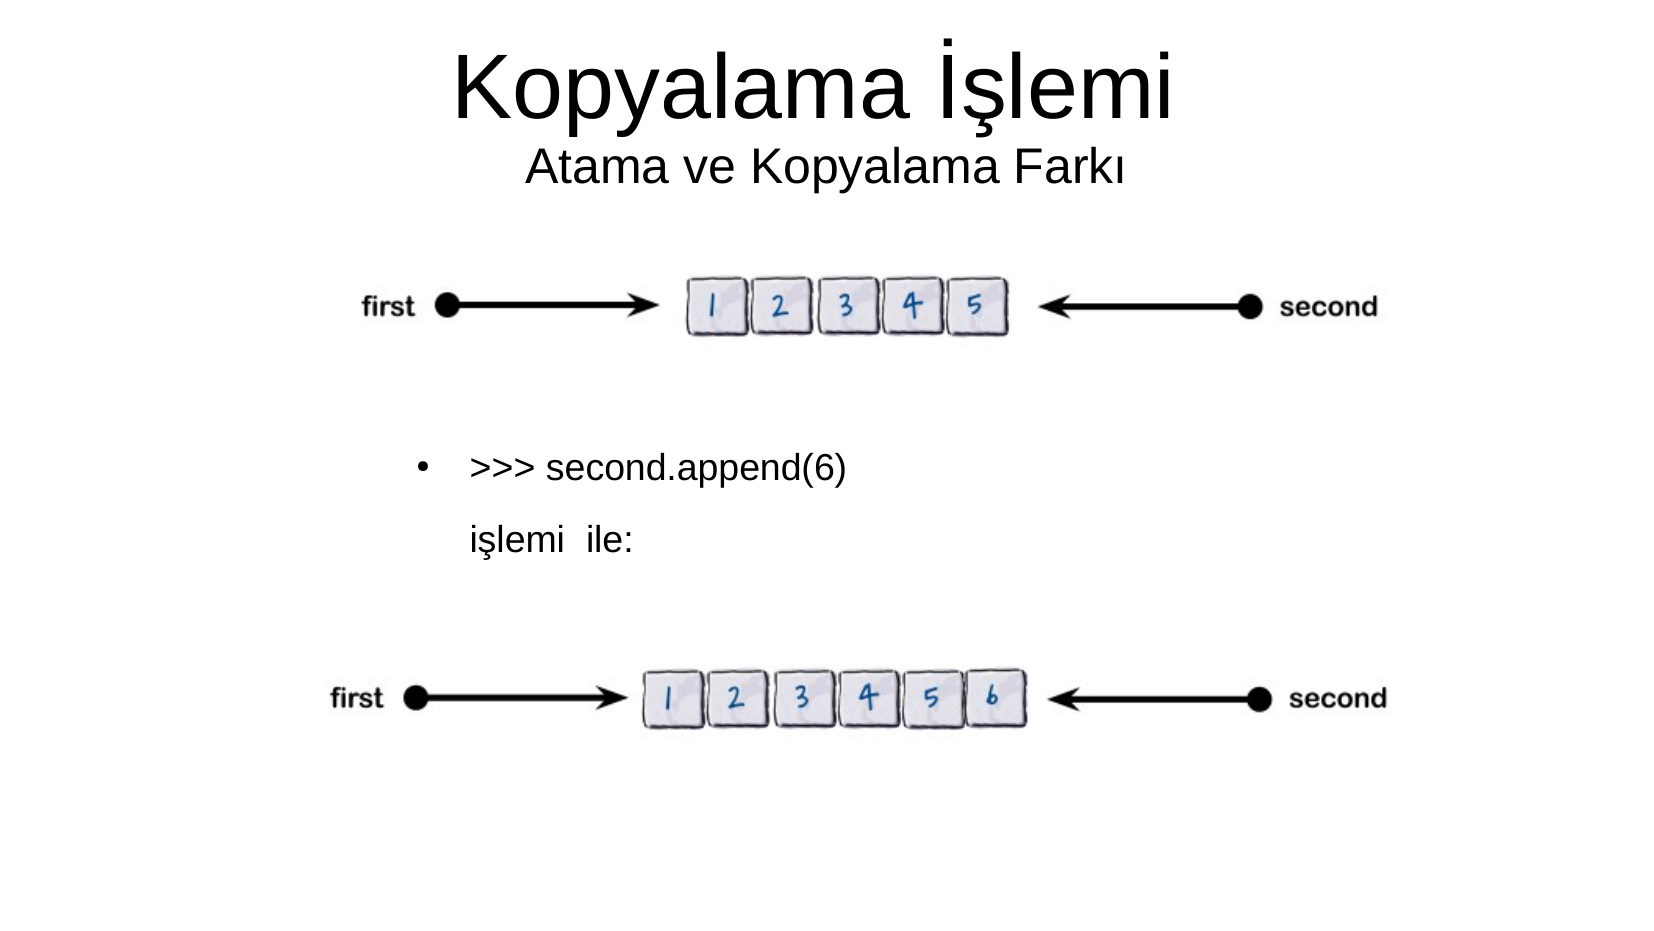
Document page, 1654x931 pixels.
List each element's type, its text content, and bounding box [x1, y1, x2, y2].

text_box >>> second.append(6) işlemi ile: [383, 439, 1152, 568]
picture [177, 590, 1539, 791]
title Kopyalama İşlemi Atama ve Kopyalama Farkı [82, 35, 1571, 194]
picture [74, 236, 1536, 387]
